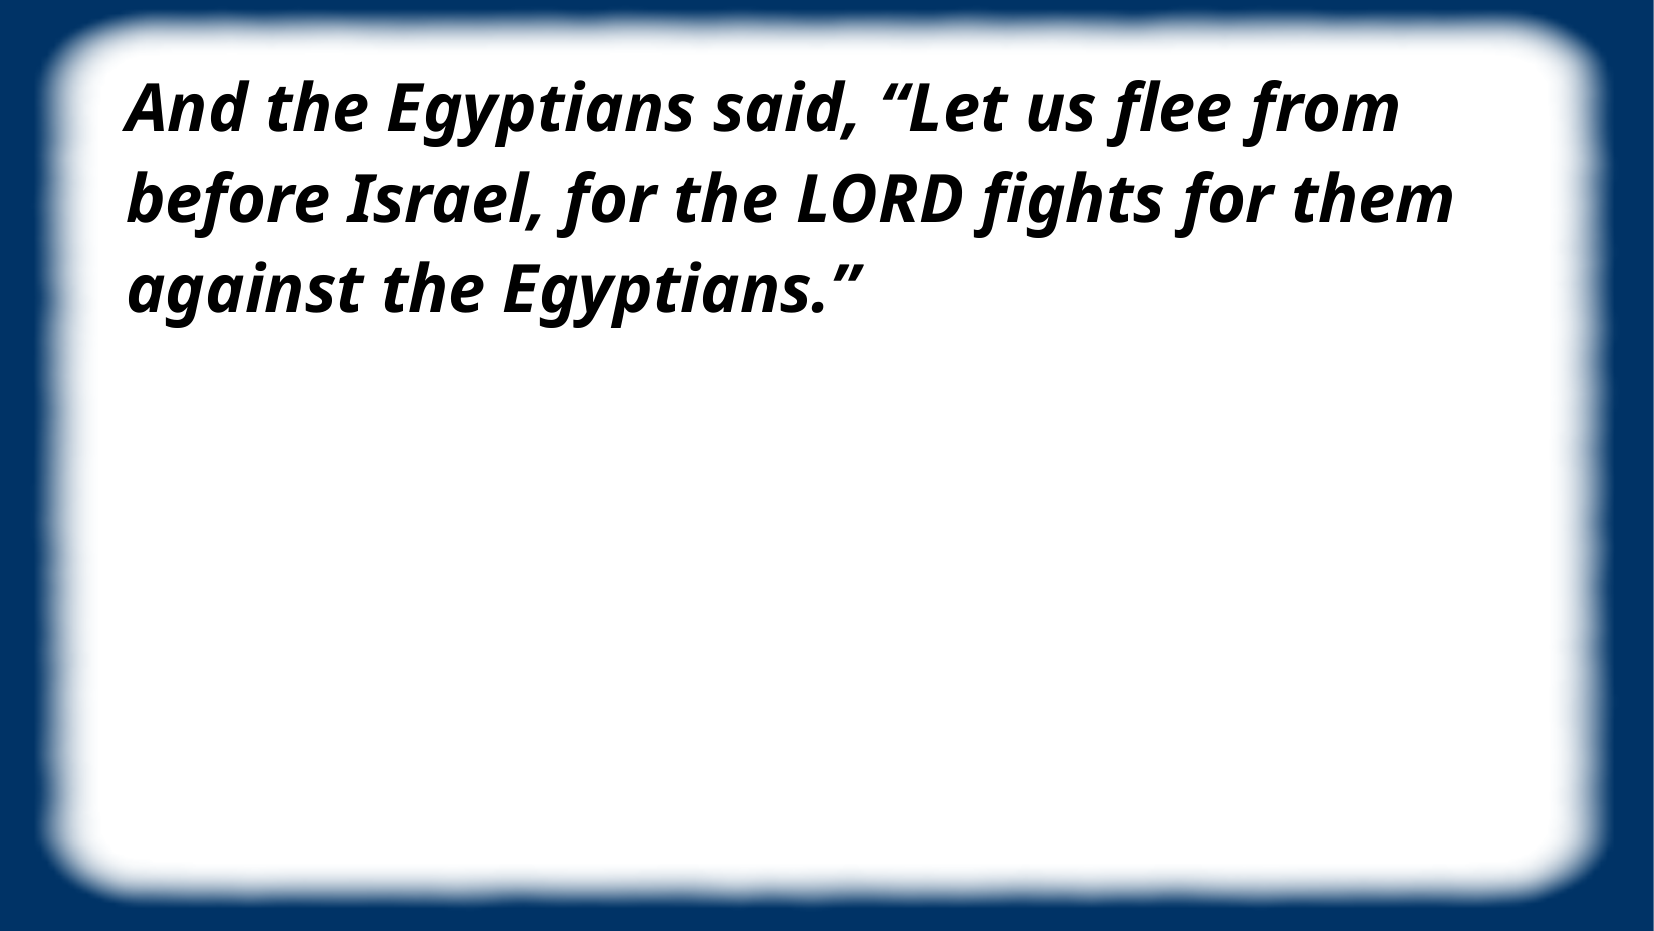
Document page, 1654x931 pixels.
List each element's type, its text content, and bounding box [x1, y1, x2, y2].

picture [0, 0, 1654, 931]
text_box And the Egyptians said, “Let us flee from before Israel, for the Lord fights for them against the Egyptians.” [111, 52, 1531, 361]
